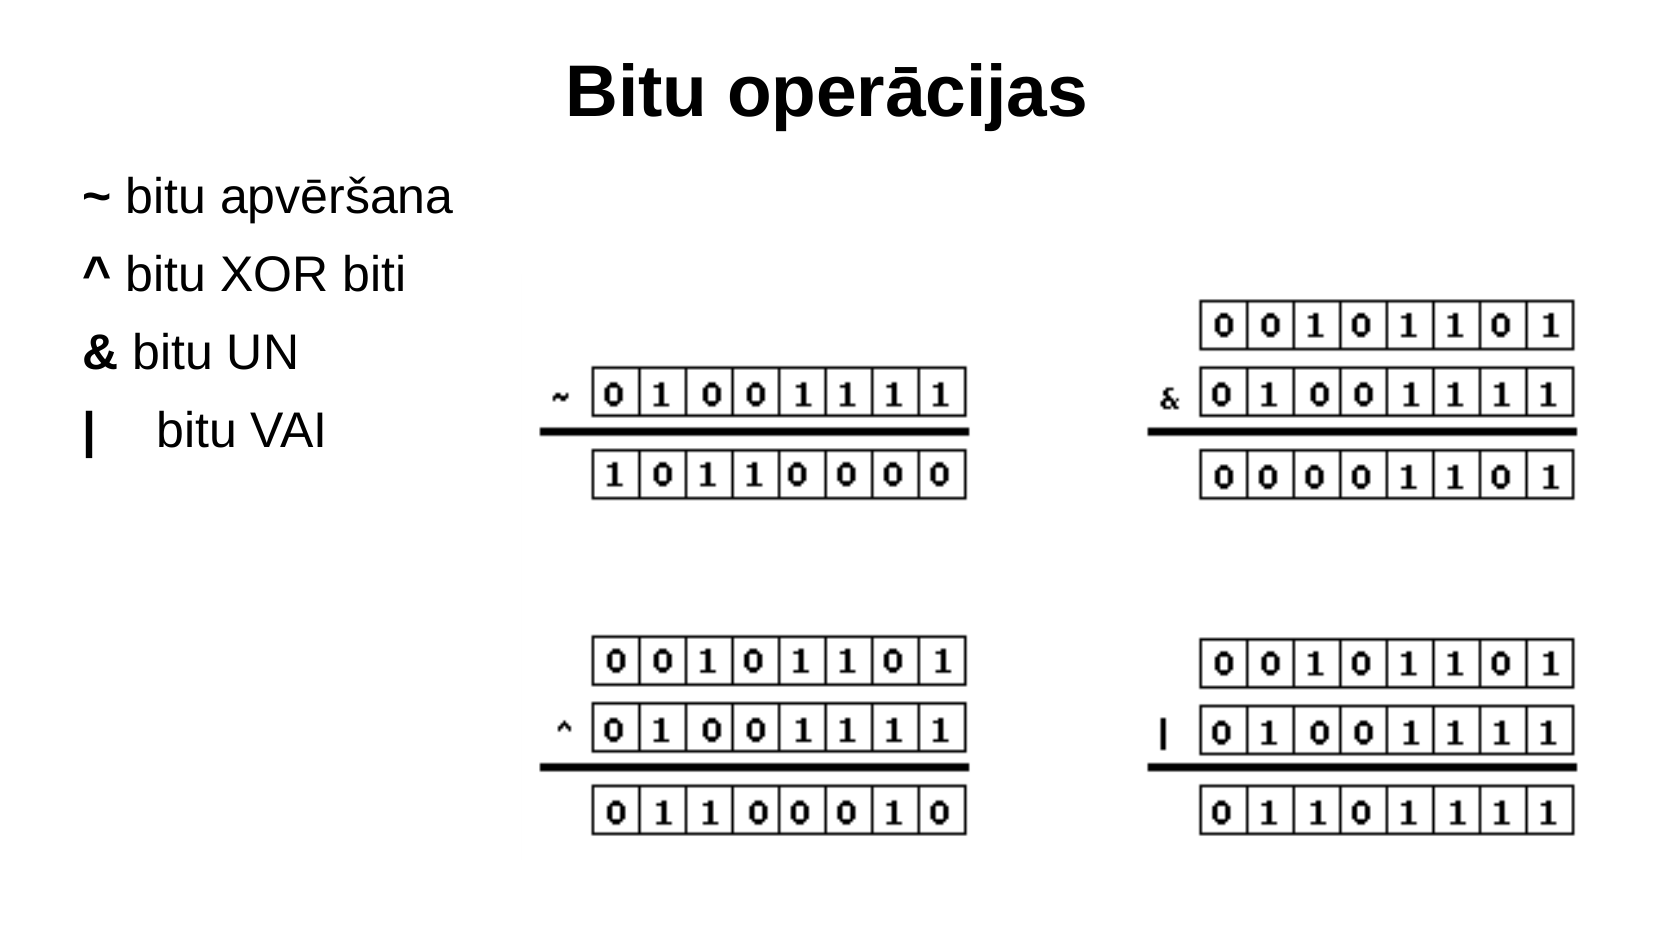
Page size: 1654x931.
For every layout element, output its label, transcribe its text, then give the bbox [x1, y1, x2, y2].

list ~ bitu apvēršana ^ bitu XOR biti & bitu UN | bitu VAI [82, 168, 1538, 889]
picture [520, 274, 1614, 860]
title Bitu operācijas [82, 37, 1571, 147]
